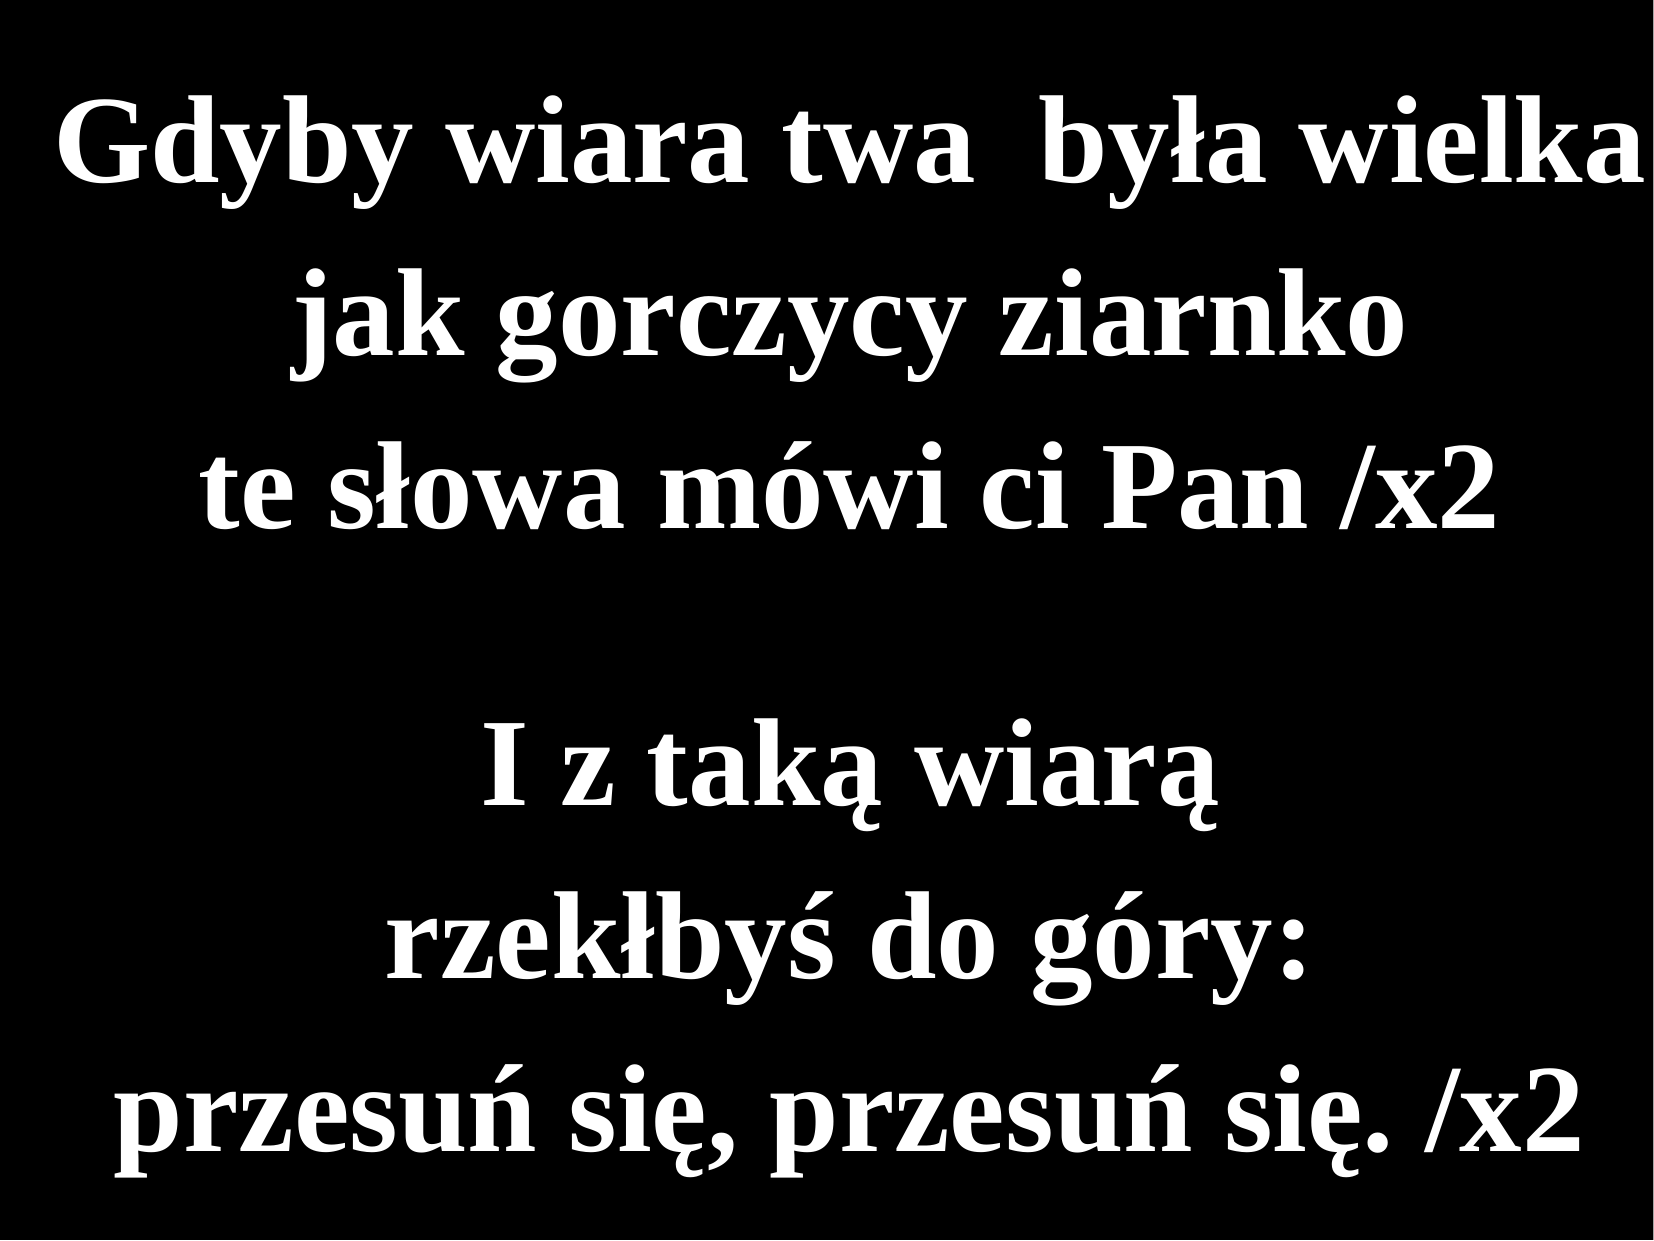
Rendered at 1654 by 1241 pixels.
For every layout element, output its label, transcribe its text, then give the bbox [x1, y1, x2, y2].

subtitle Gdyby wiara twa była wielka ppp jak gorczycy ziarnko ppp te słowa mówi ci Pan /x2 I z taką wiarą ppp rzekłbyś do góry: ppp przesuń się, przesuń się. /x2 [5, 5, 1654, 1241]
